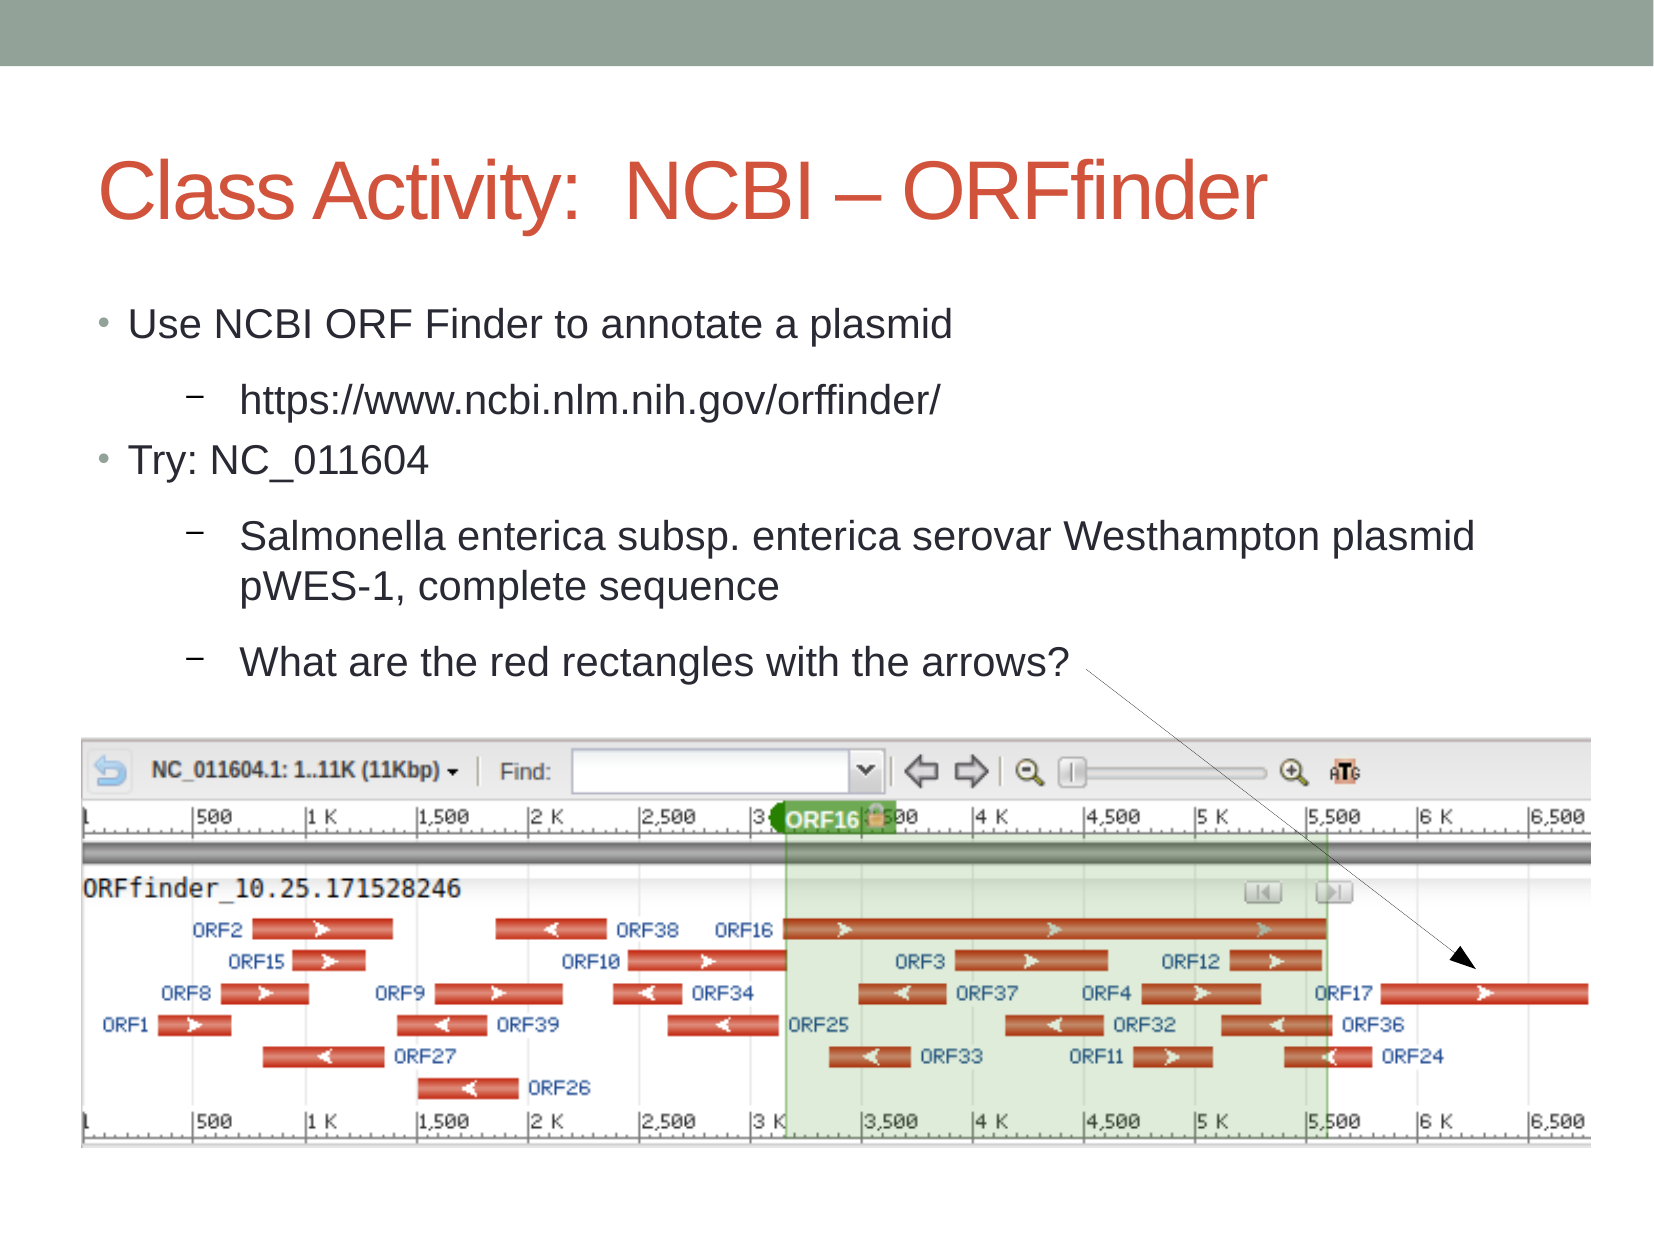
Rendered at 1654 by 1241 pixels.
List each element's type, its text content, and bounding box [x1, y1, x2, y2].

picture [81, 734, 1591, 1148]
list Use NCBI ORF Finder to annotate a plasmid https://www.ncbi.nlm.nih.gov/orffinder/ Try: NC_011604 Salmonella enterica subsp. enterica serovar Westhampton plasmid pWES-1, complete sequence What are the red rectangles with the arrows? [82, 289, 1571, 734]
title Class Activity: NCBI – ORFfinder [82, 96, 1571, 276]
